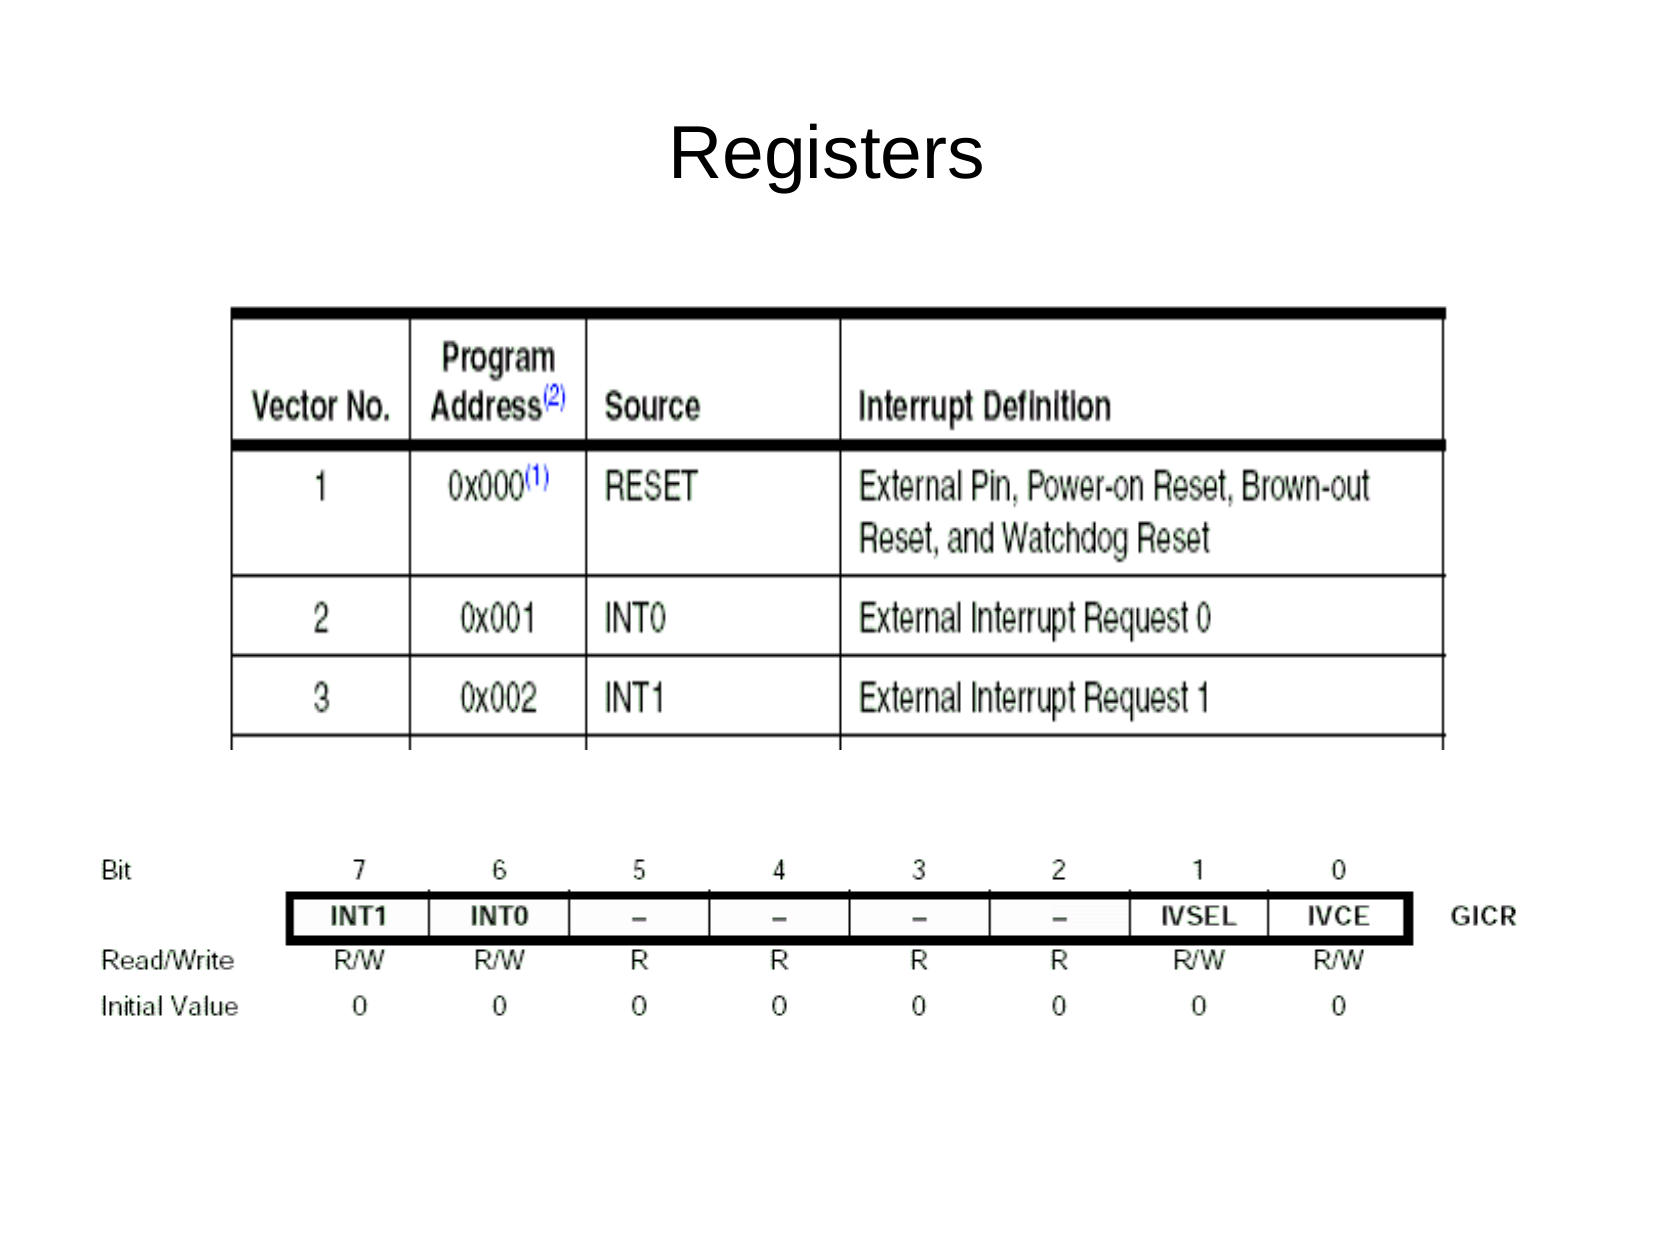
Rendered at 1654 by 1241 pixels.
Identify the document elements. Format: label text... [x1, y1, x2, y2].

picture [225, 299, 1463, 751]
picture [100, 850, 1538, 1051]
title Registers [82, 56, 1571, 250]
